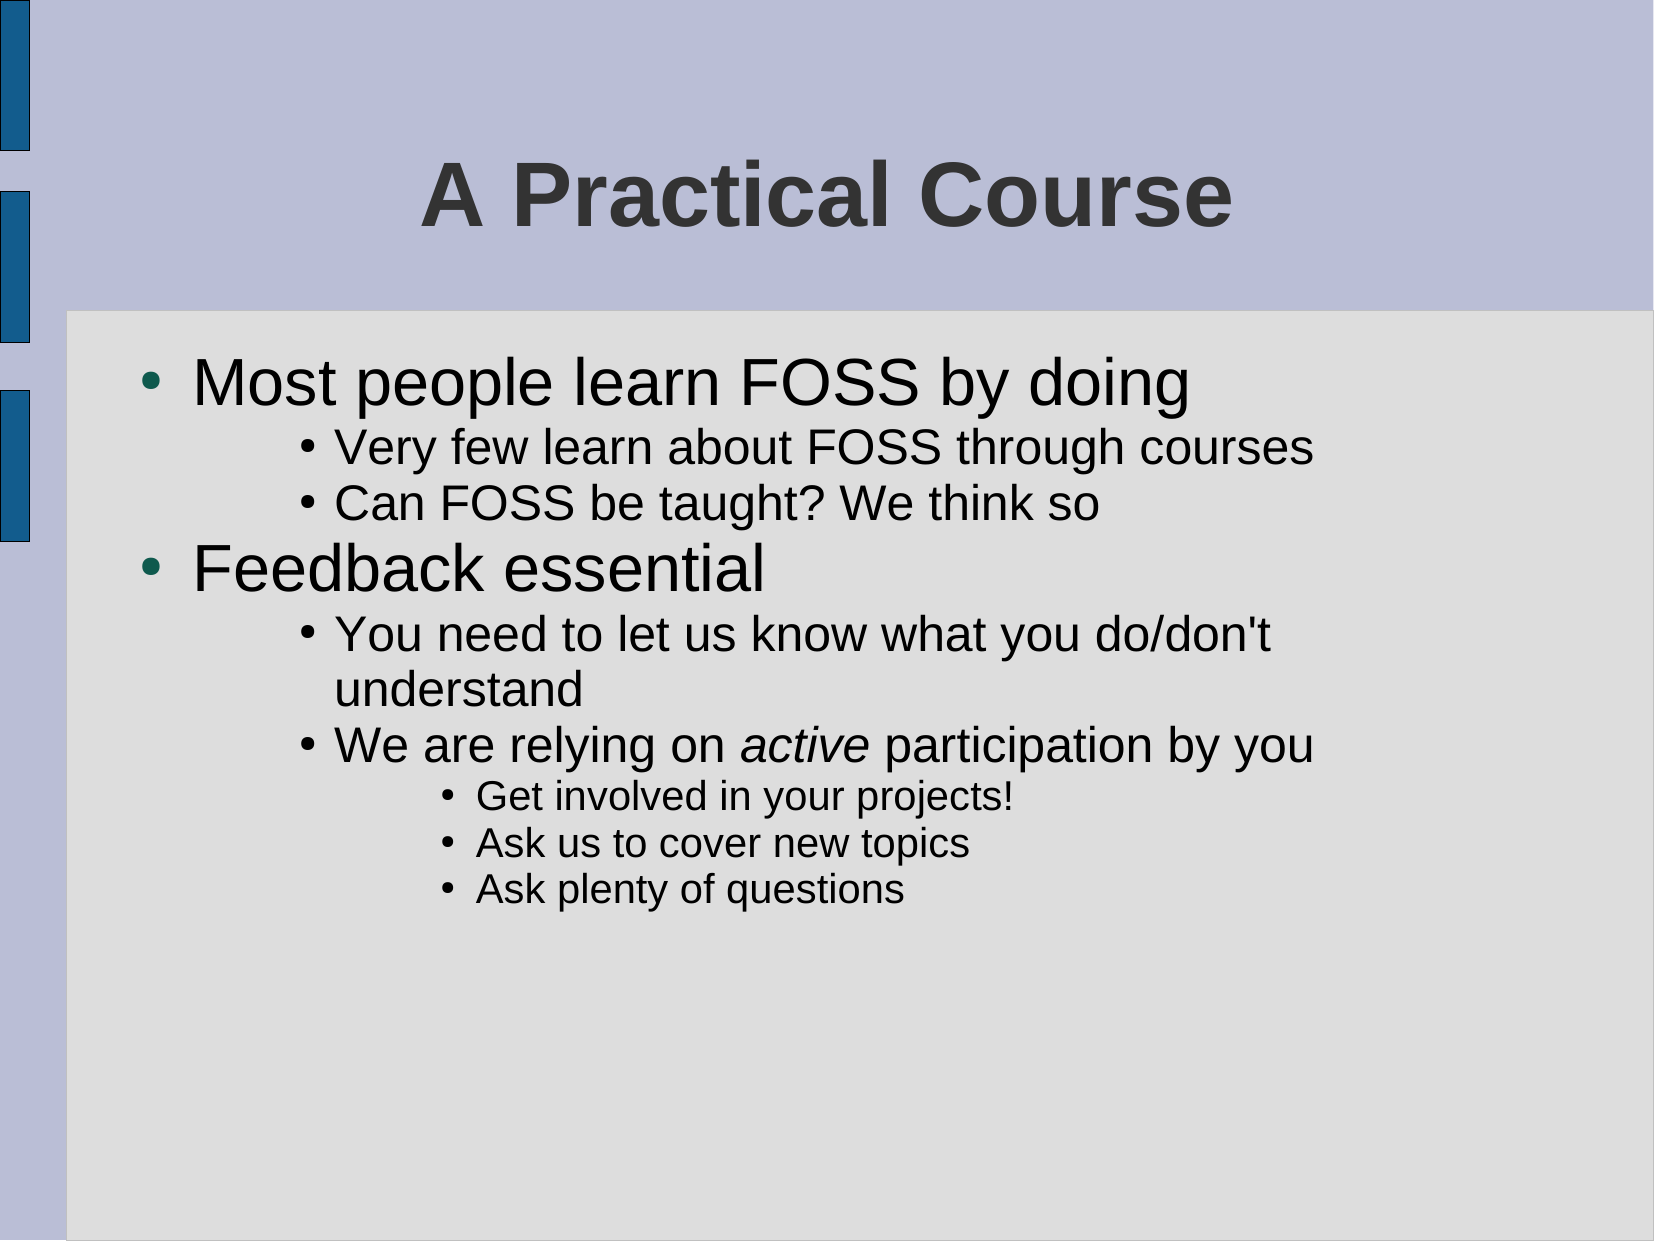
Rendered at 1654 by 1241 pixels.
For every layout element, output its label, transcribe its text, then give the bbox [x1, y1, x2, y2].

list Most people learn FOSS by doing Very few learn about FOSS through courses Can FOSS be taught? We think so Feedback essential You need to let us know what you do/don't understand We are relying on active participation by you Get involved in your projects! Ask us to cover new topics Ask plenty of questions [121, 344, 1534, 1112]
title A Practical Course [121, 91, 1534, 299]
